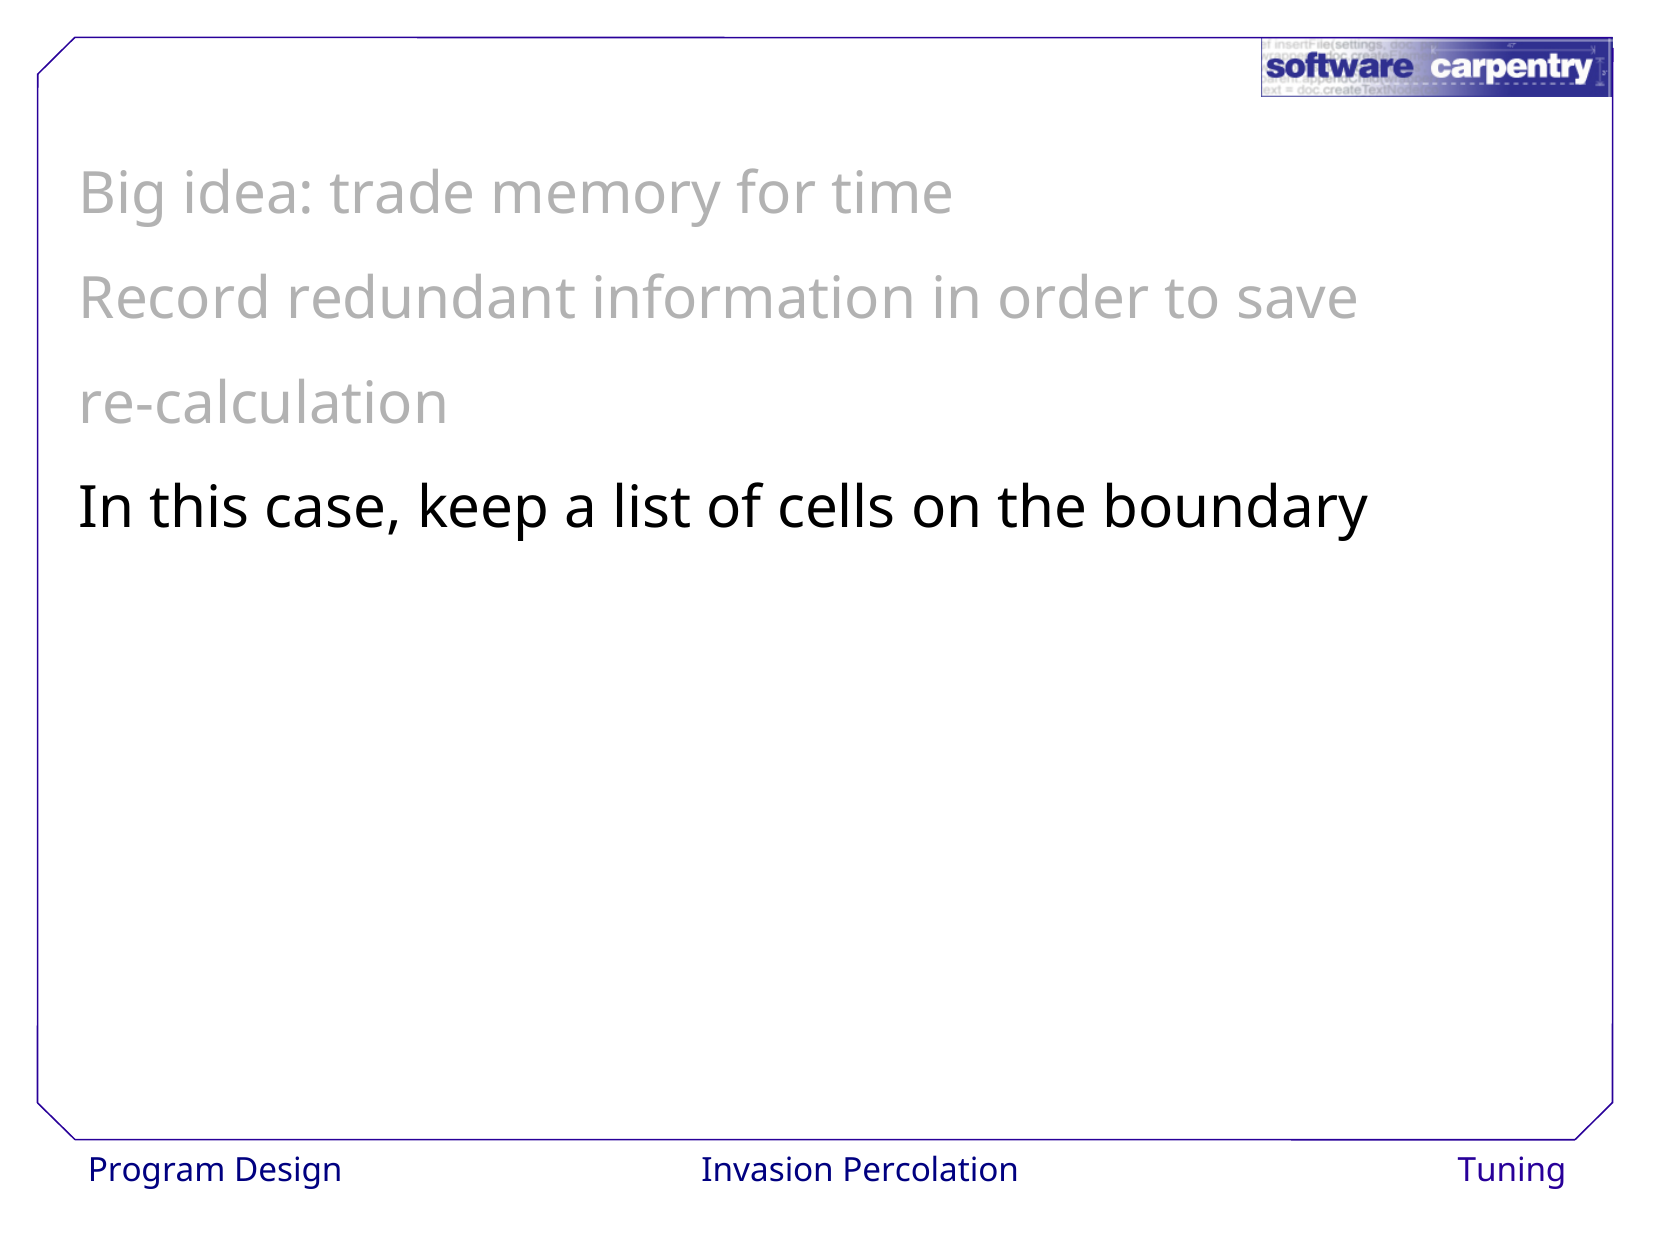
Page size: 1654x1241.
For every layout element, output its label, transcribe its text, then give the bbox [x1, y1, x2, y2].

text_box Big idea: trade memory for time Record redundant information in order to save re-calculation In this case, keep a list of cells on the boundary [63, 112, 1534, 548]
picture [1261, 39, 1613, 97]
